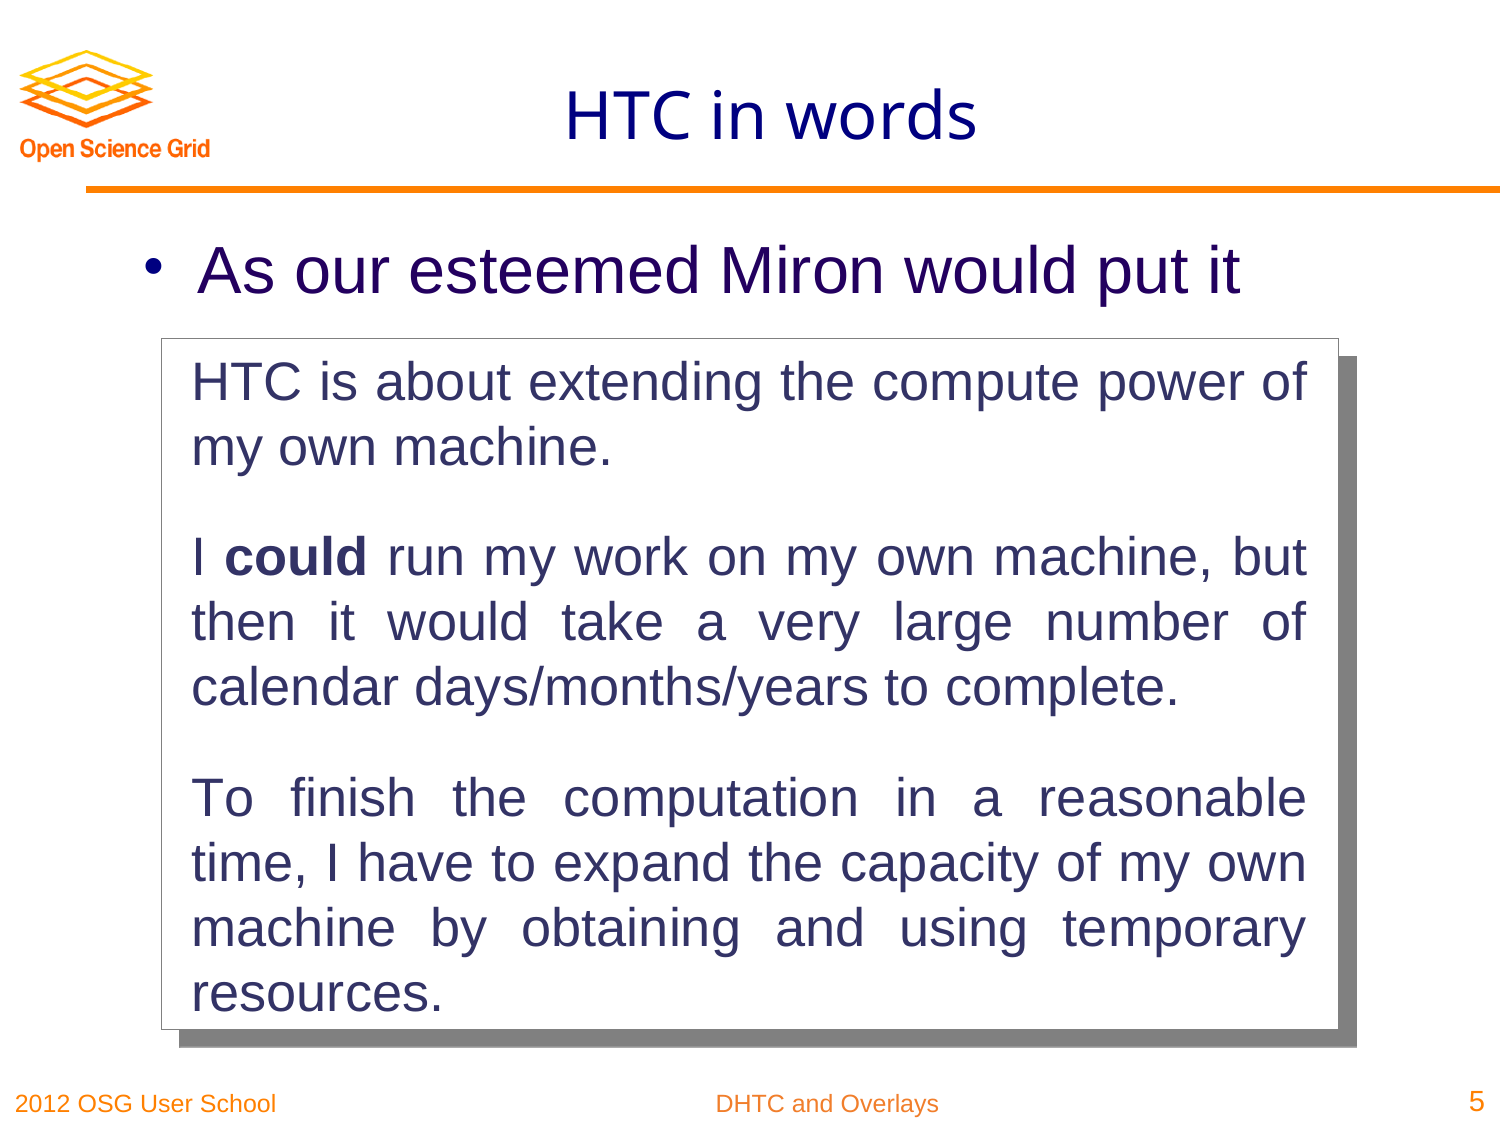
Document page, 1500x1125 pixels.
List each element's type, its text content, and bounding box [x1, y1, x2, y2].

picture [0, 27, 201, 179]
list As our esteemed Miron would put it [127, 218, 1463, 1019]
text_box HTC is about extending the compute power of my own machine. I could run my work on my own machine, but then it would take a very large number of calendar days/months/years to complete. To finish the computation in a reasonable time, I have to expand the capacity of my own machine by obtaining and using temporary resources. [161, 338, 1339, 1030]
text_box <number> [1431, 1050, 1500, 1125]
title HTC in words [201, 18, 1342, 207]
